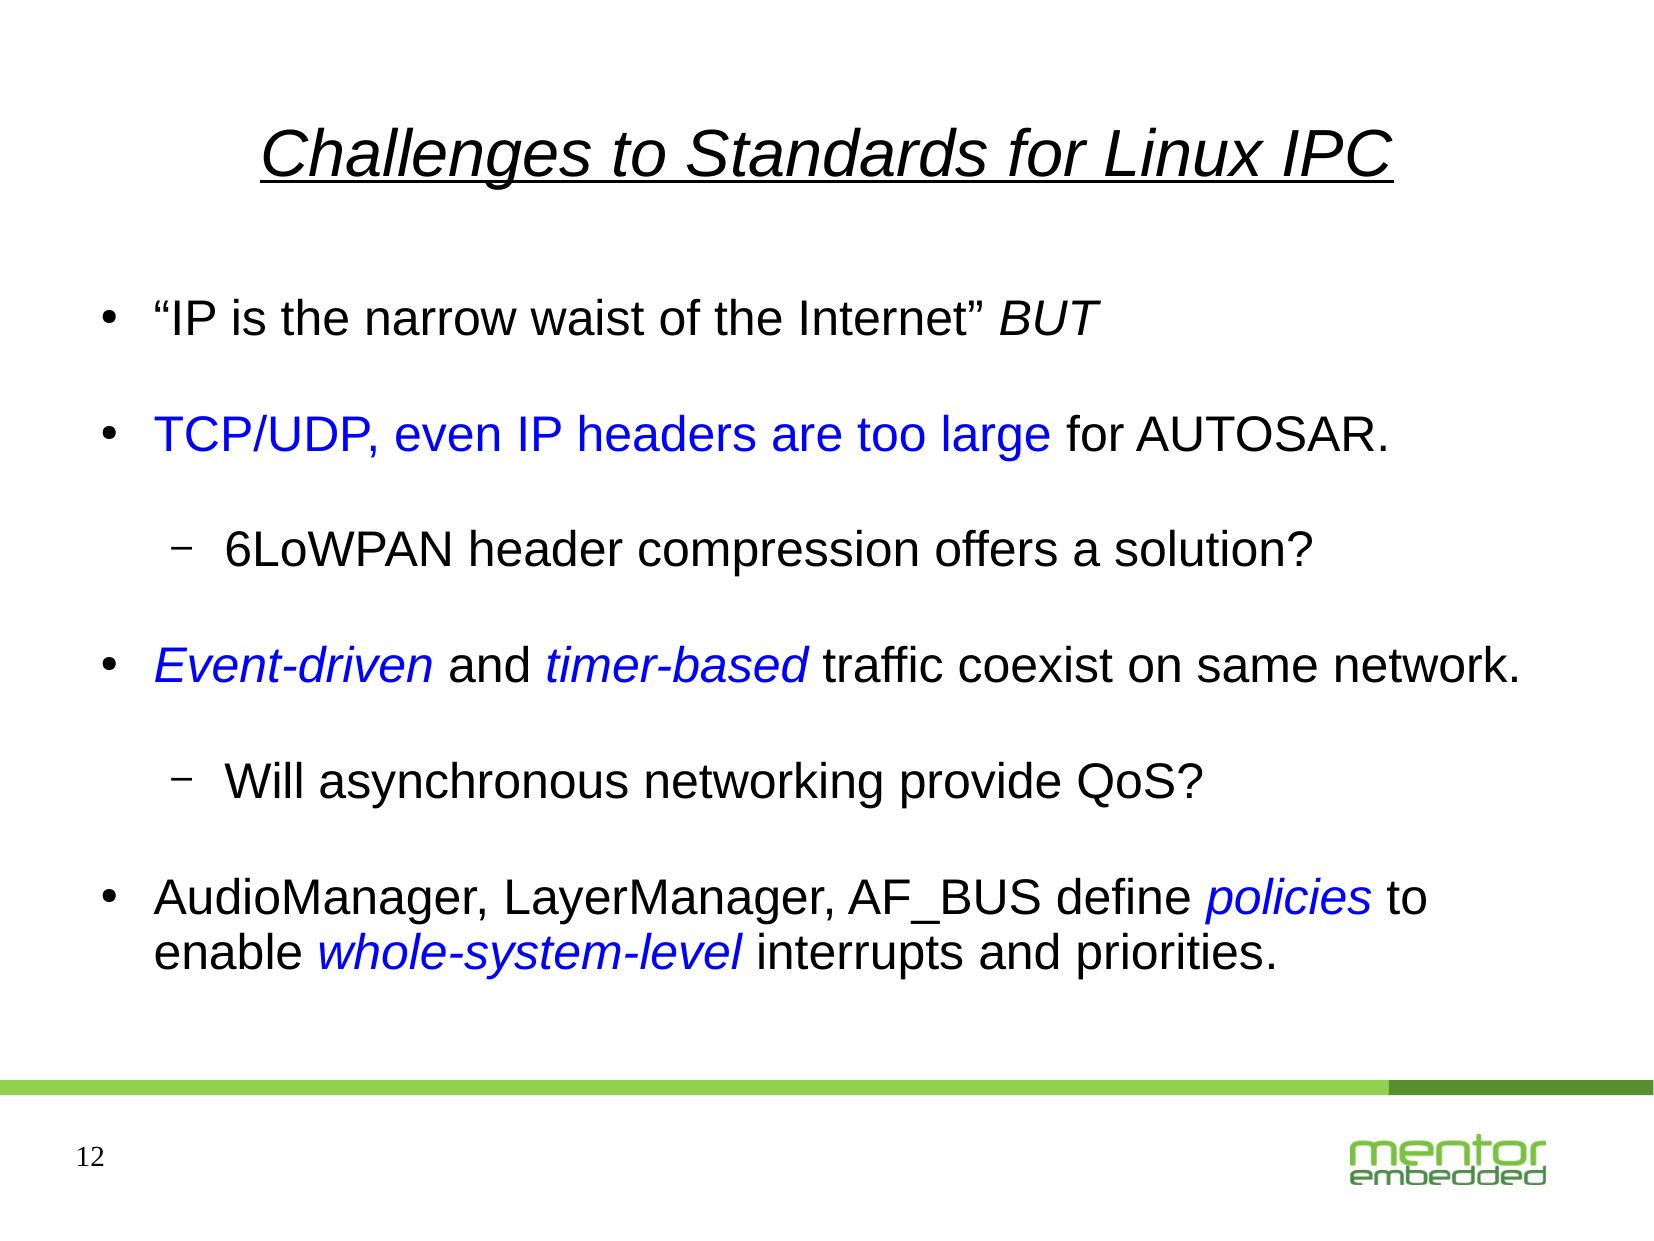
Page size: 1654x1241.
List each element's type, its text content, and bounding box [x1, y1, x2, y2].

list “IP is the narrow waist of the Internet” BUT TCP/UDP, even IP headers are too large for AUTOSAR. 6LoWPAN header compression offers a solution? Event-driven and timer-based traffic coexist on same network. Will asynchronous networking provide QoS? AudioManager, LayerManager, AF_BUS define policies to enable whole-system-level interrupts and priorities. [82, 290, 1538, 1010]
picture [1350, 1134, 1546, 1185]
title Challenges to Standards for Linux IPC [82, 49, 1571, 257]
